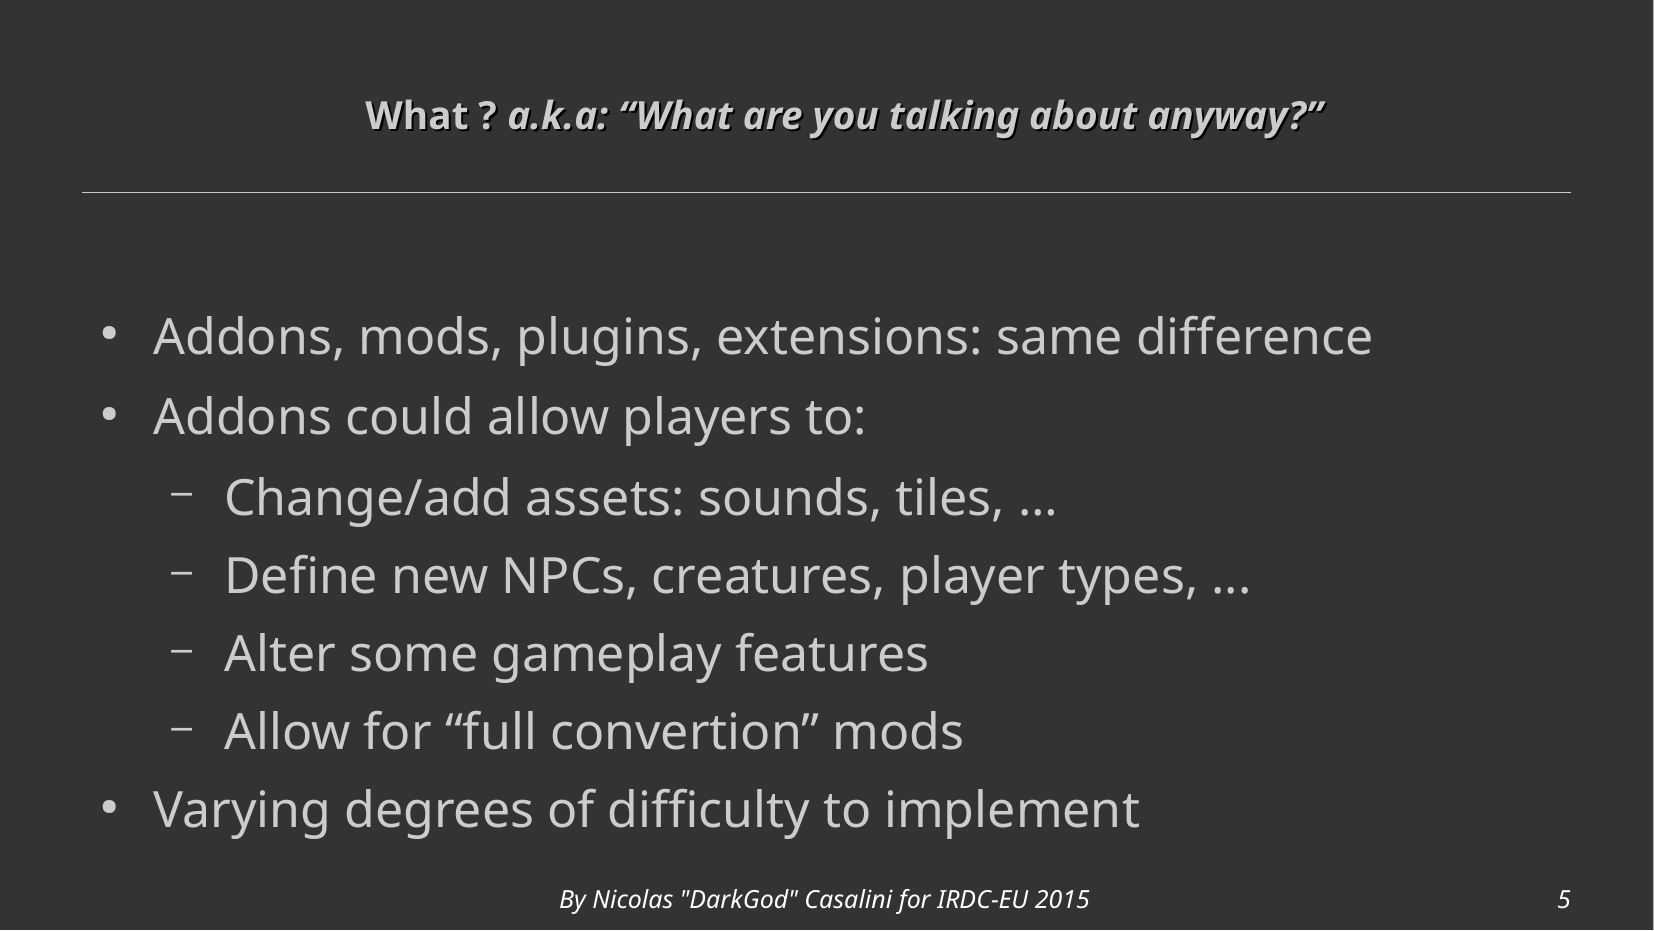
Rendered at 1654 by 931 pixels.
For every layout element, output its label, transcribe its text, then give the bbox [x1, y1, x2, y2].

list Addons, mods, plugins, extensions: same difference Addons could allow players to: Change/add assets: sounds, tiles, … Define new NPCs, creatures, player types, ... Alter some gameplay features Allow for “full convertion” mods Varying degrees of difficulty to implement [82, 300, 1571, 931]
title What ? a.k.a: “What are you talking about anyway?” [82, 37, 1571, 193]
